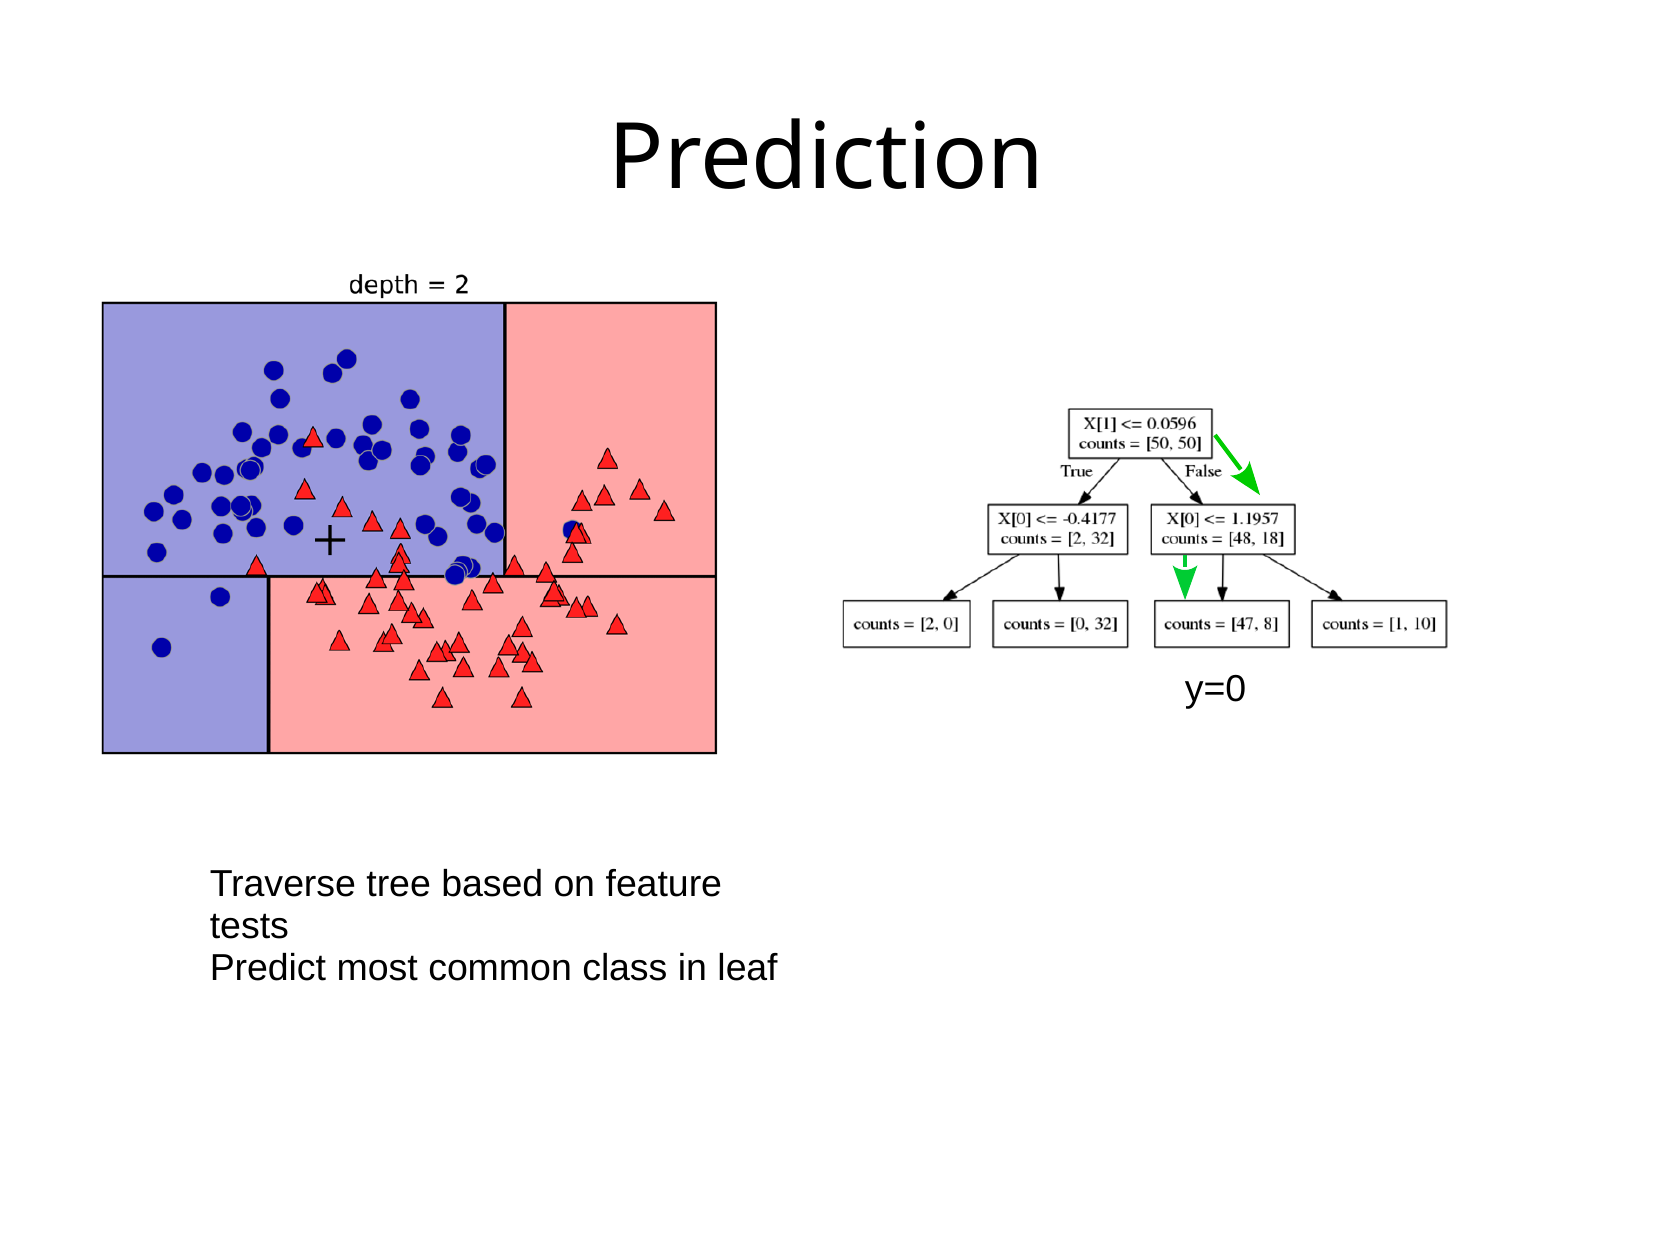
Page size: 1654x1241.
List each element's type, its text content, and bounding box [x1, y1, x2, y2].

text_box Traverse tree based on feature tests Predict most common class in leaf [195, 855, 826, 946]
picture [90, 274, 1451, 766]
title Prediction [82, 49, 1571, 257]
text_box y=0 [1170, 660, 1351, 713]
text_box [315, 525, 346, 556]
